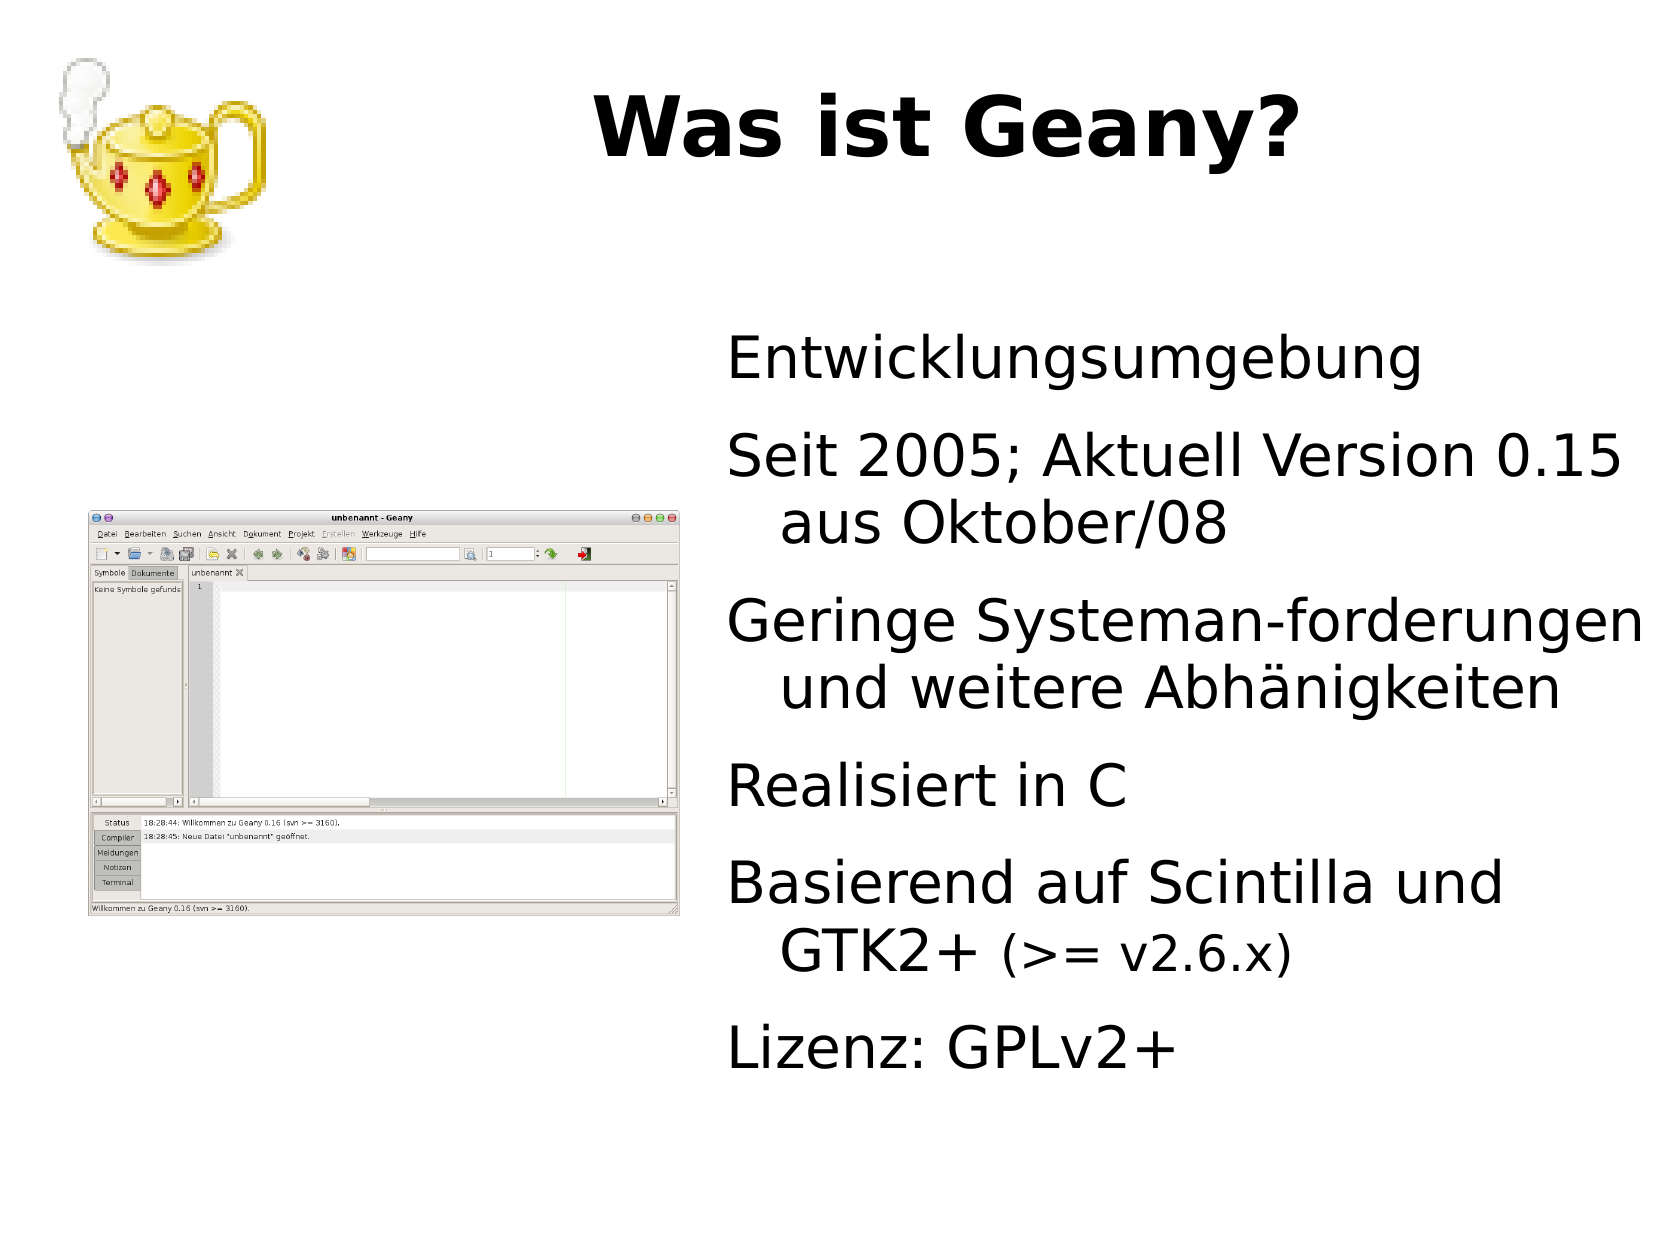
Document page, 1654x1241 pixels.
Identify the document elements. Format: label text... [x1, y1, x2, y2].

title Was ist Geany? [324, 56, 1571, 200]
picture [88, 510, 680, 916]
picture [59, 58, 266, 266]
list Entwicklungsumgebung Seit 2005; Aktuell Version 0.15 aus Oktober/08 Geringe Systeman-forderungen und weitere Abhänigkeiten Realisiert in C Basierend auf Scintilla und GTK2+ (>= v2.6.x) Lizenz: GPLv2+ [708, 324, 1654, 1180]
